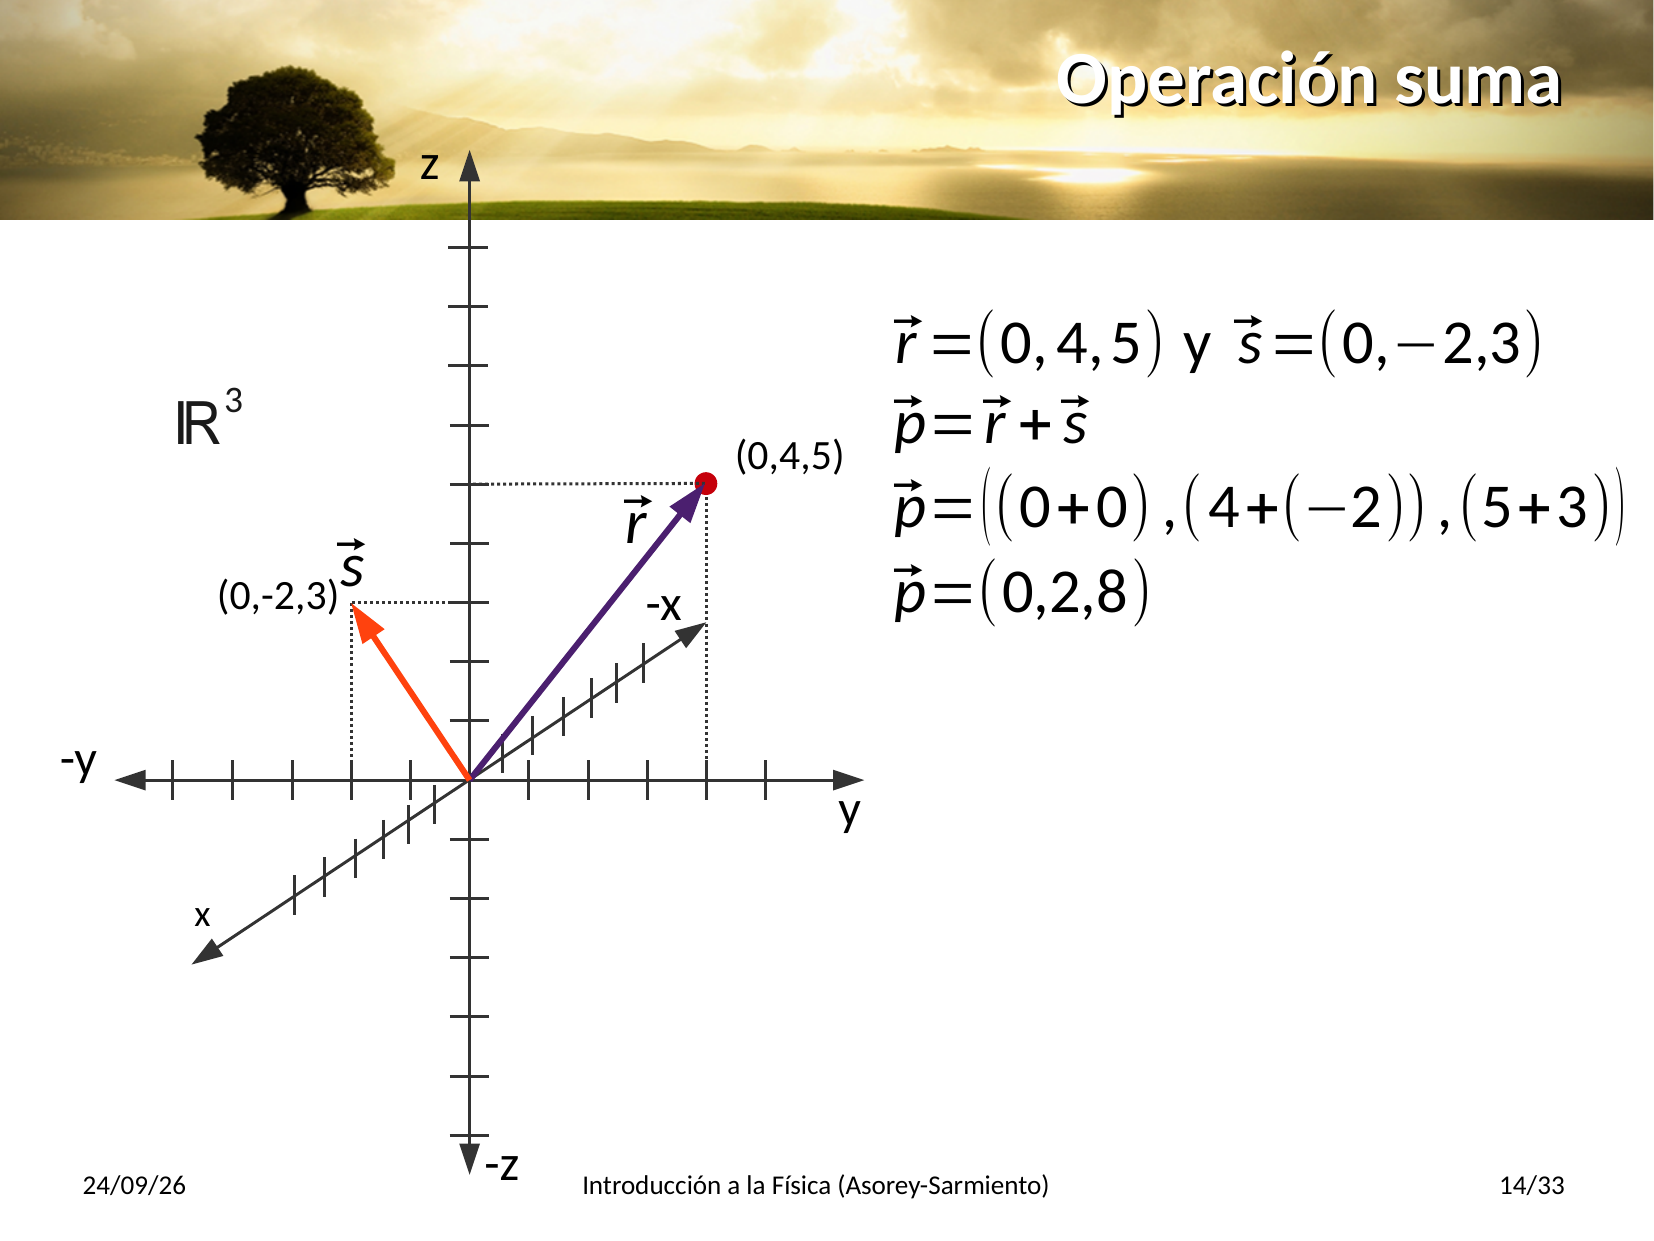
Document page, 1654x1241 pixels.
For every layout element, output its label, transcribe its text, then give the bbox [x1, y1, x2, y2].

title Operación suma [75, 19, 1564, 151]
chart [649, 544, 662, 561]
text_box x [179, 890, 241, 971]
text_box z [405, 135, 464, 215]
chart [615, 484, 662, 561]
text_box -y [45, 730, 122, 811]
text_box y [823, 780, 886, 860]
chart [885, 304, 1632, 631]
text_box (0,-2,3) [202, 570, 361, 641]
picture [0, 0, 1654, 220]
text_box (0,4,5) [720, 430, 878, 501]
chart [328, 527, 376, 604]
picture [464, 151, 468, 163]
chart [169, 376, 249, 457]
text_box -z [469, 1135, 544, 1216]
text_box [696, 473, 716, 494]
text_box -x [630, 575, 707, 656]
